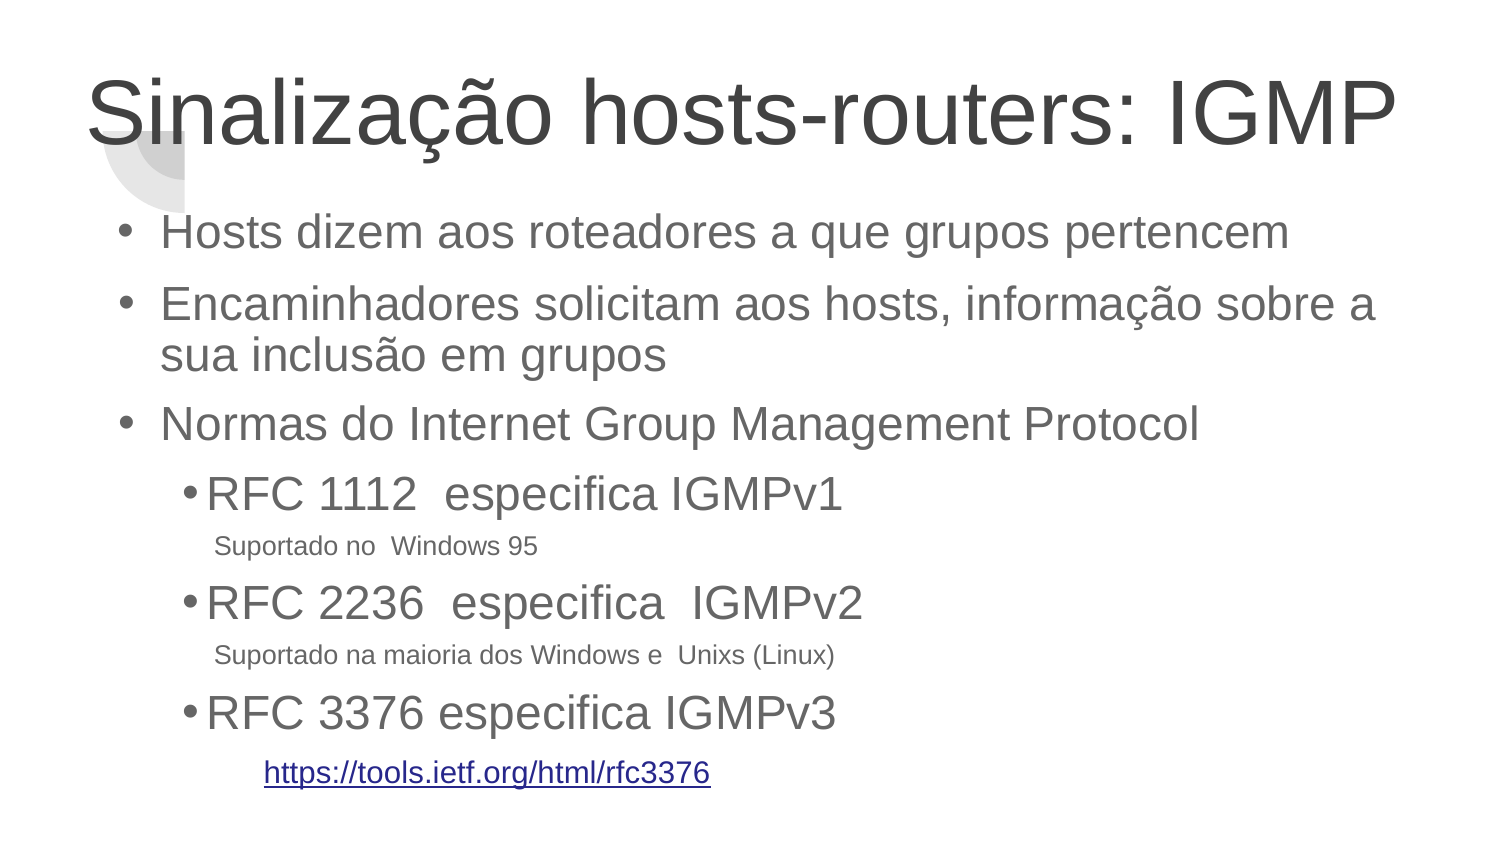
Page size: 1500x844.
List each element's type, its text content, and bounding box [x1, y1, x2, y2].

title Sinalização hosts-routers: IGMP [50, 37, 1438, 179]
text_box Hosts dizem aos roteadores a que grupos pertencem [99, 200, 1422, 302]
text_box Encaminhadores solicitam aos hosts, informação sobre a sua inclusão em grupos Normas do Internet Group Management Protocol RFC 1112 especifica IGMPv1 Suportado no Windows 95 RFC 2236 especifica IGMPv2 Suportado na maioria dos Windows e Unixs (Linux) RFC 3376 especifica IGMPv3 https://tools.ietf.org/html/rfc3376 [99, 302, 1422, 751]
